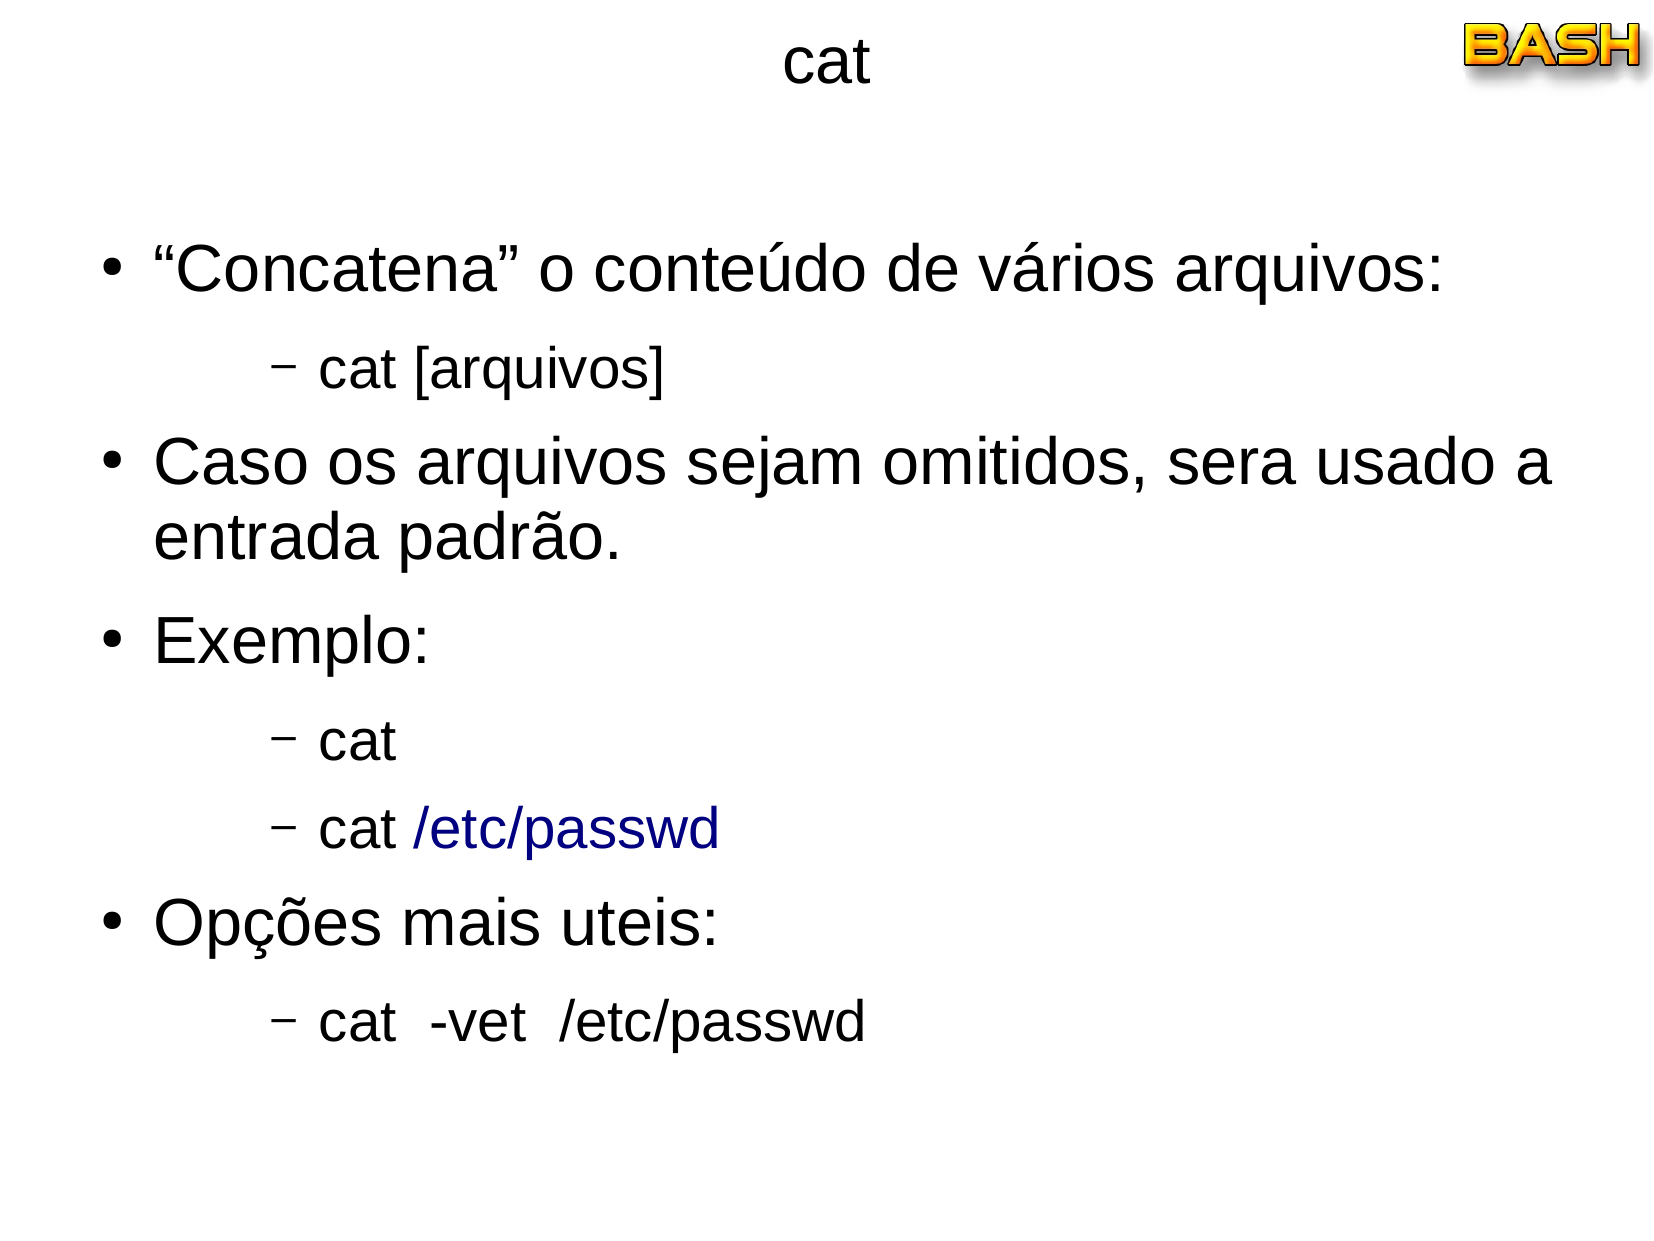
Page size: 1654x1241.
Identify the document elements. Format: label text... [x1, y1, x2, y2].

picture [1450, 0, 1654, 96]
title cat [82, 22, 1571, 98]
list “Concatena” o conteúdo de vários arquivos: cat [arquivos] Caso os arquivos sejam omitidos, sera usado a entrada padrão. Exemplo: cat cat /etc/passwd Opções mais uteis: cat -vet /etc/passwd [82, 231, 1571, 1055]
